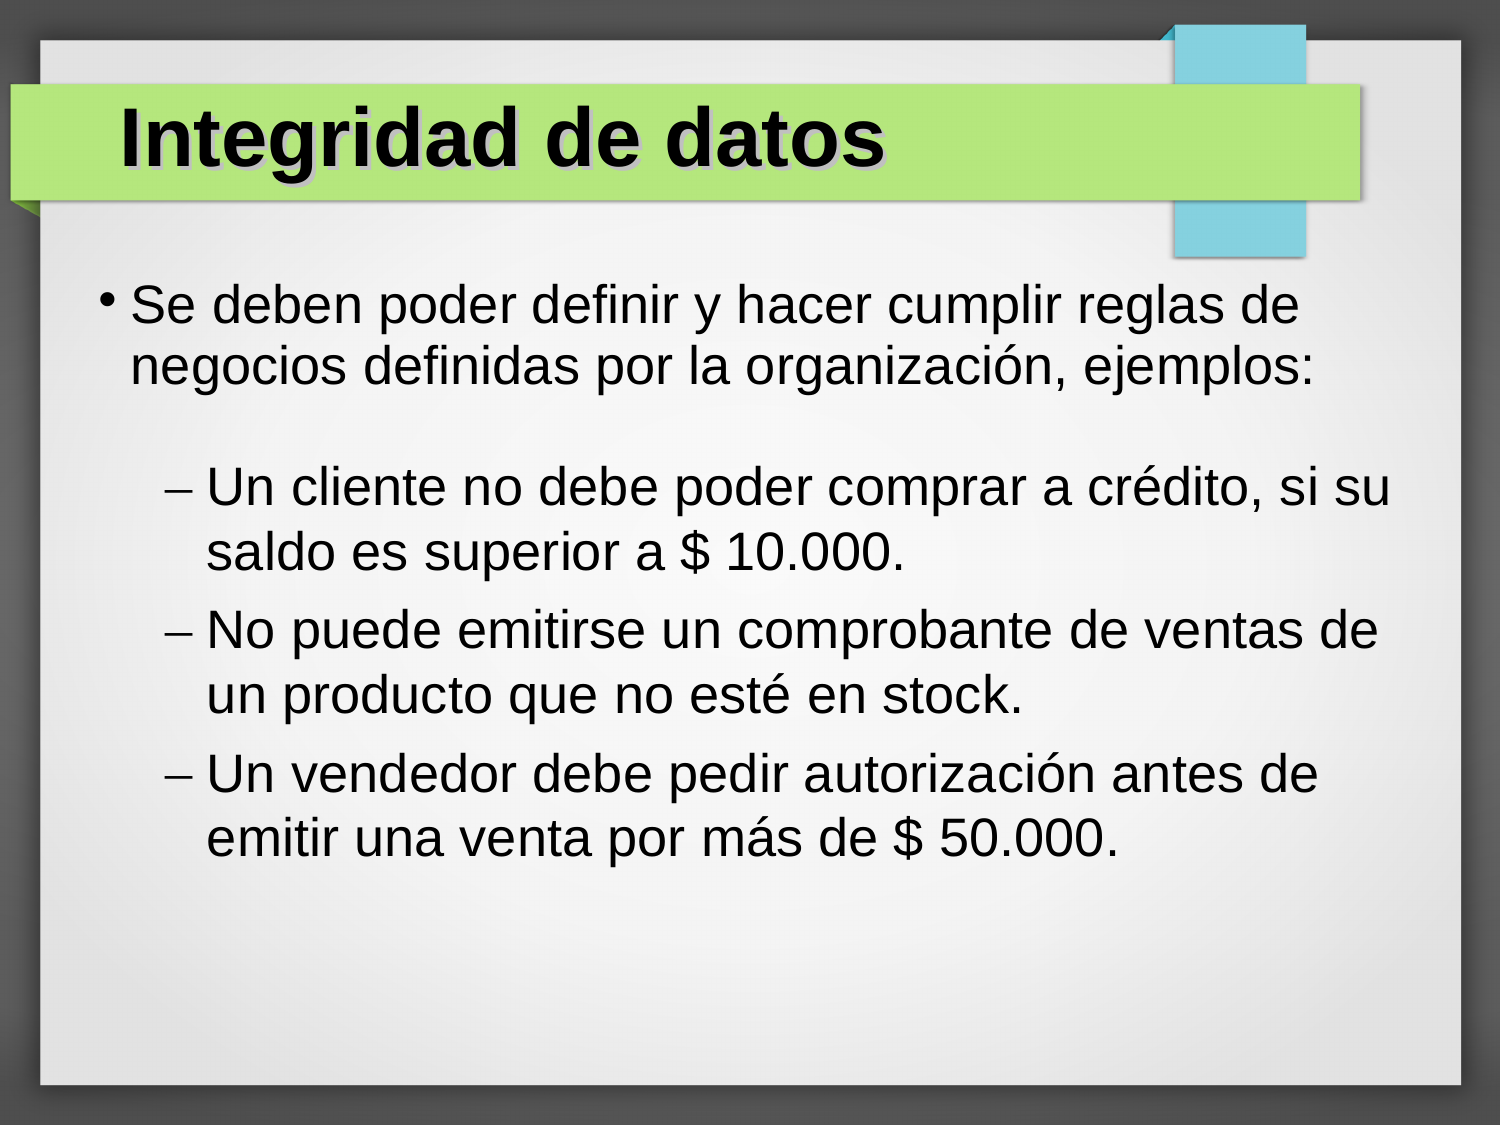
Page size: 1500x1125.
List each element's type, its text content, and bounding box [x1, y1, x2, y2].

picture [0, 0, 1500, 1125]
list Se deben poder definir y hacer cumplir reglas de negocios definidas por la organización, ejemplos: Un cliente no debe poder comprar a crédito, si su saldo es superior a $ 10.000. No puede emitirse un comprobante de ventas de un producto que no esté en stock. Un vendedor debe pedir autorización antes de emitir una venta por más de $ 50.000. [75, 267, 1426, 921]
title Integridad de datos [75, 85, 1147, 193]
